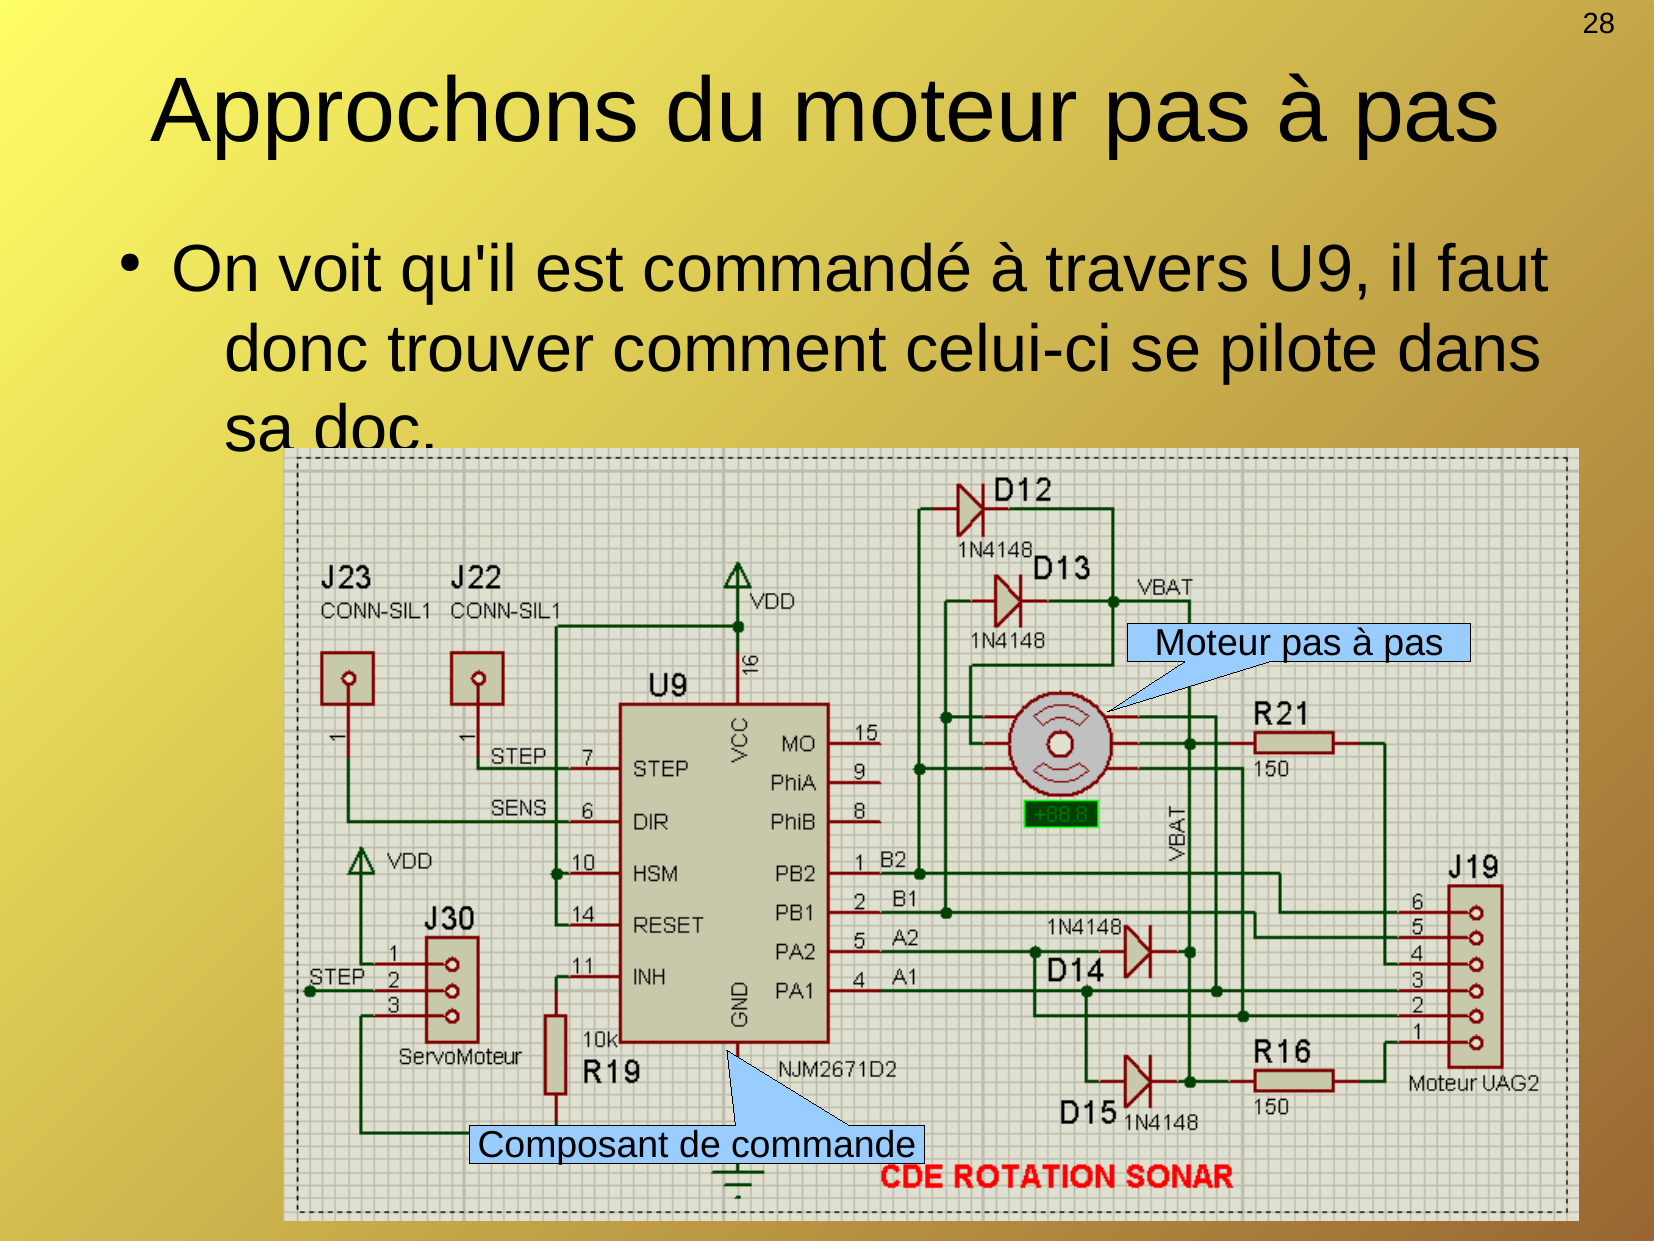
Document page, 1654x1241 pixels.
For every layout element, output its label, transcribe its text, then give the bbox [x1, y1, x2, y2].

list On voit qu'il est commandé à travers U9, il faut donc trouver comment celui-ci se pilote dans sa doc. [82, 224, 1571, 1109]
text_box Composant de commande [469, 1050, 925, 1164]
title Approchons du moteur pas à pas [82, 49, 1571, 157]
picture [283, 448, 1579, 1221]
text_box <numéro> [1567, 0, 1654, 48]
text_box Moteur pas à pas [1107, 623, 1471, 712]
